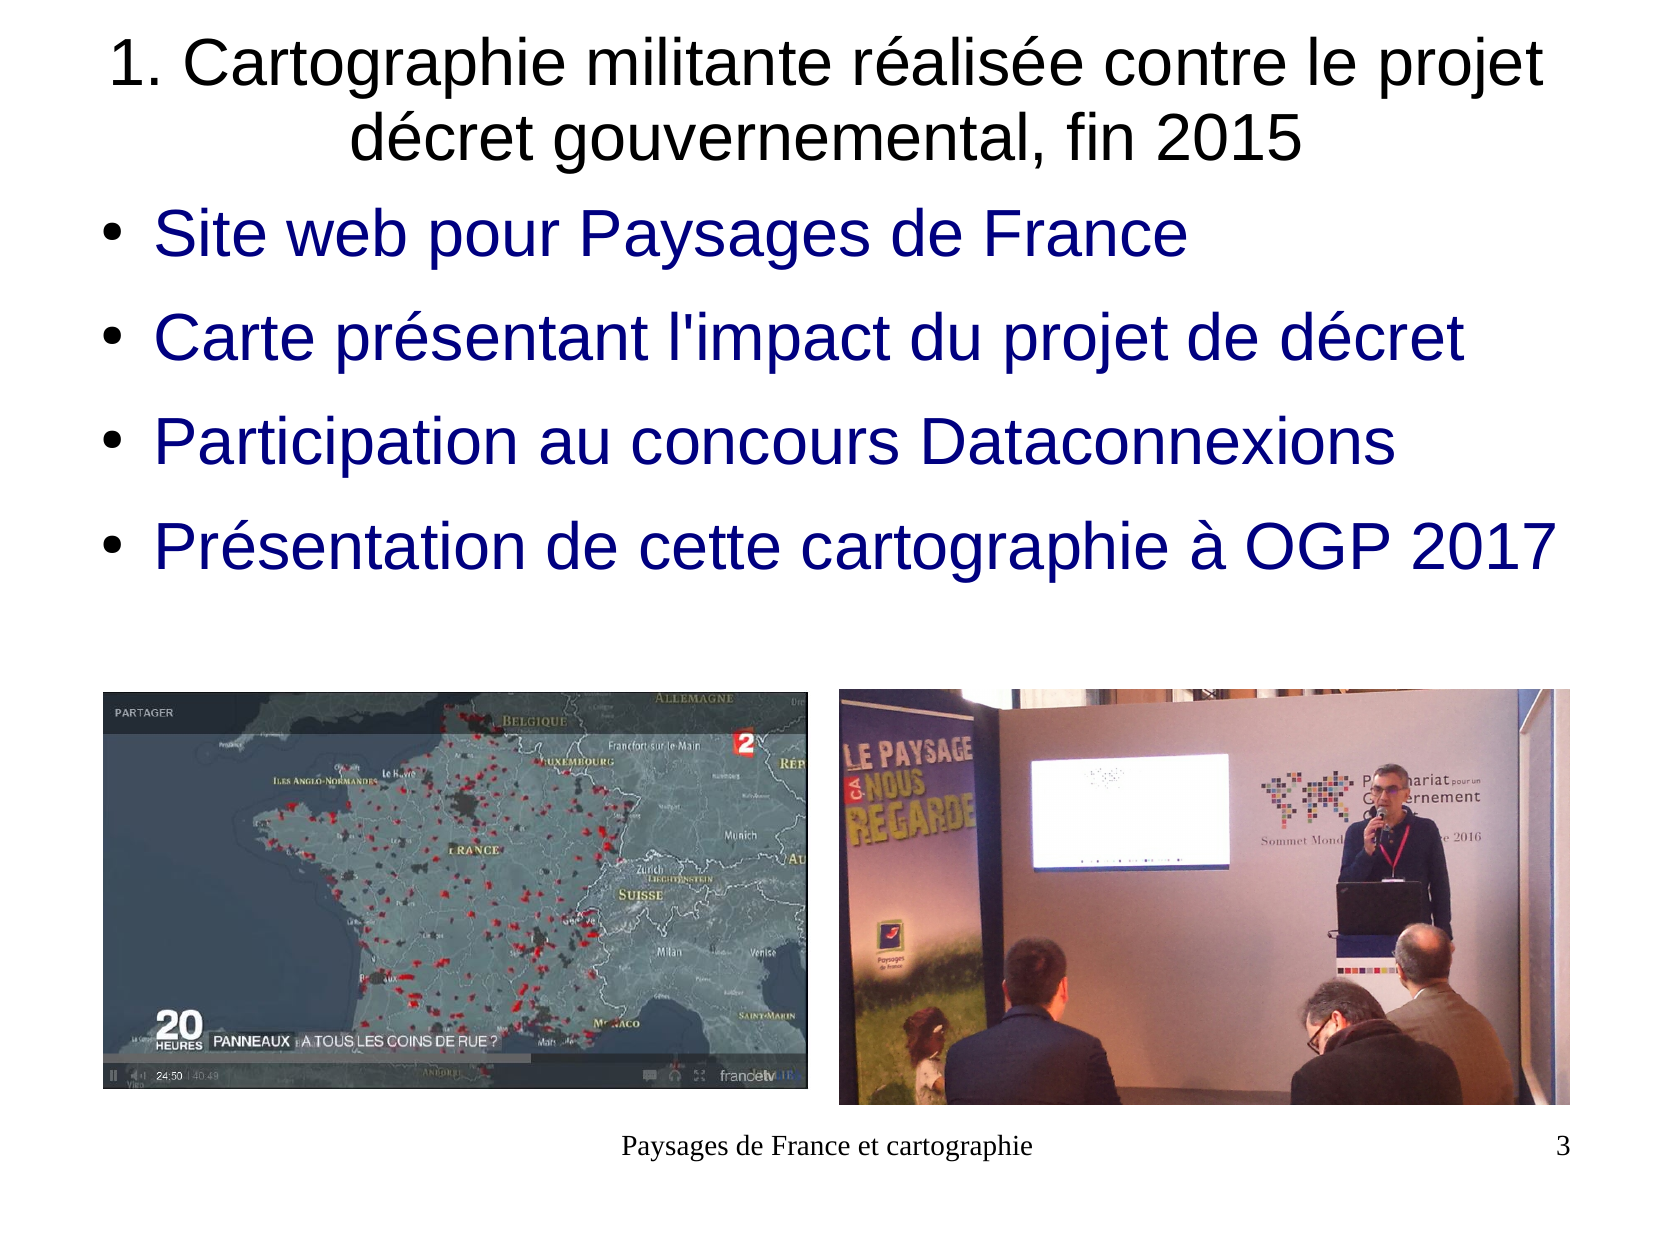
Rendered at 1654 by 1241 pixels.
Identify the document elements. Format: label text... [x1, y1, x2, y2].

picture [839, 689, 1570, 1105]
list Site web pour Paysages de France Carte présentant l'impact du projet de décret Participation au concours Dataconnexions Présentation de cette cartographie à OGP 2017 [82, 195, 1571, 646]
title 1. Cartographie militante réalisée contre le projet décret gouvernemental, fin 2015 [82, 24, 1571, 175]
picture [103, 690, 811, 1090]
